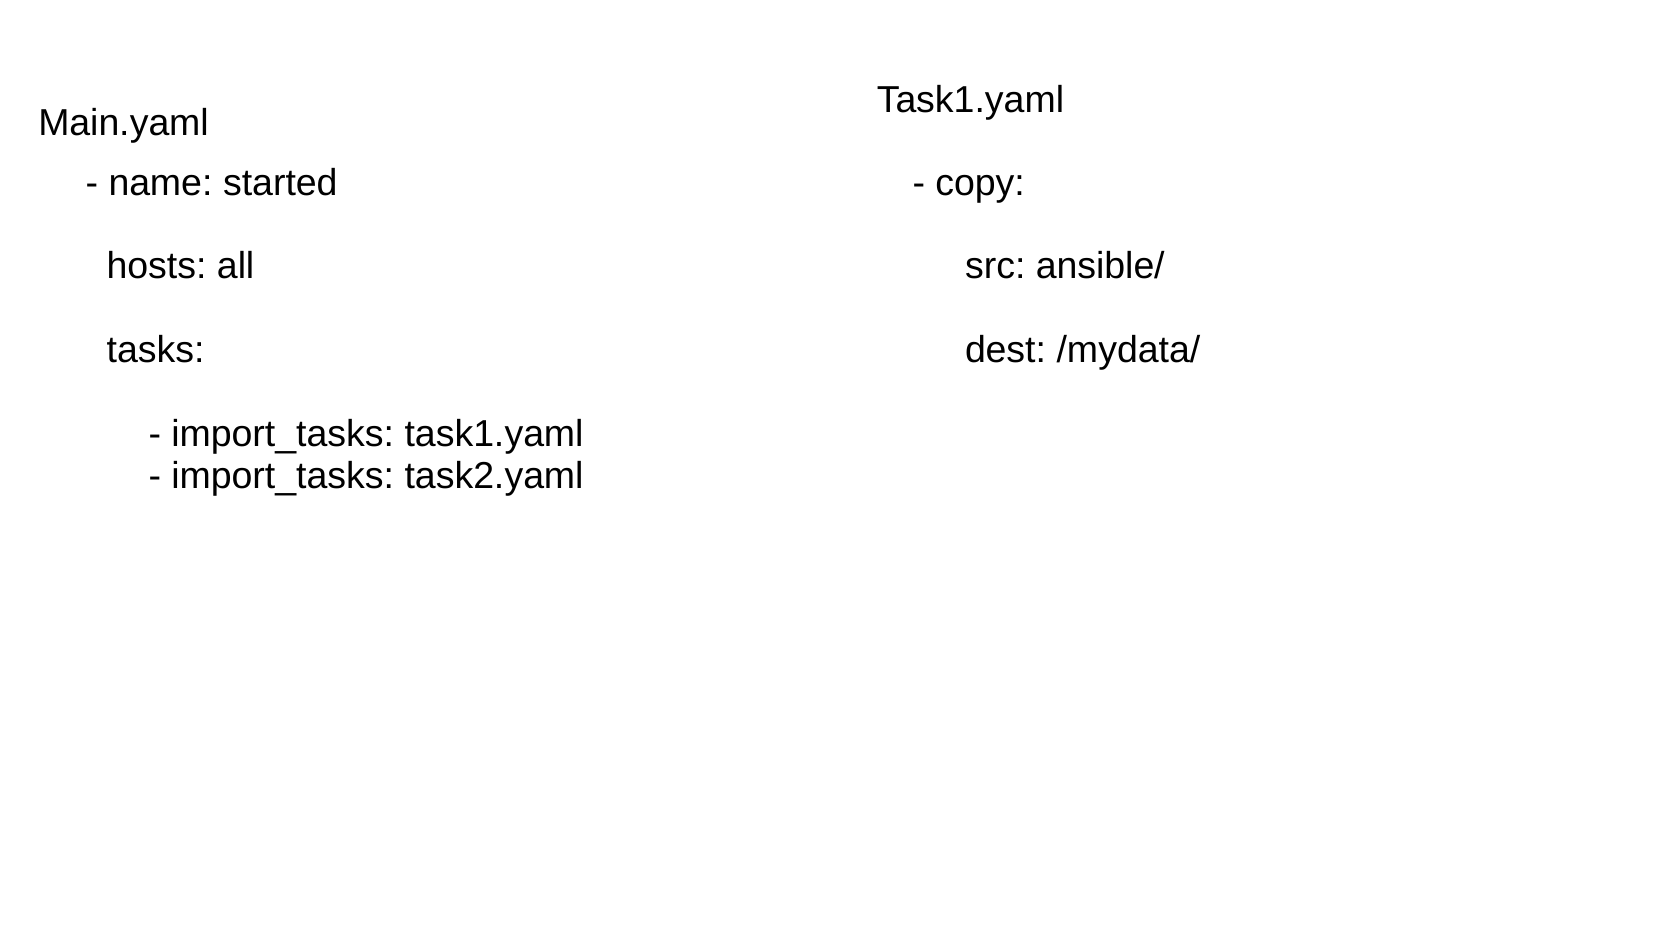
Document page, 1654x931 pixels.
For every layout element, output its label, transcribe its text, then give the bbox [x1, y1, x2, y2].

text_box Task1.yaml [862, 70, 1524, 128]
text_box - name: started hosts: all tasks: - import_tasks: task1.yaml - import_tasks: task2.yaml [70, 153, 662, 505]
text_box - copy: src: ansible/ dest: /mydata/ [897, 153, 1571, 379]
text_box Main.yaml [23, 94, 626, 152]
